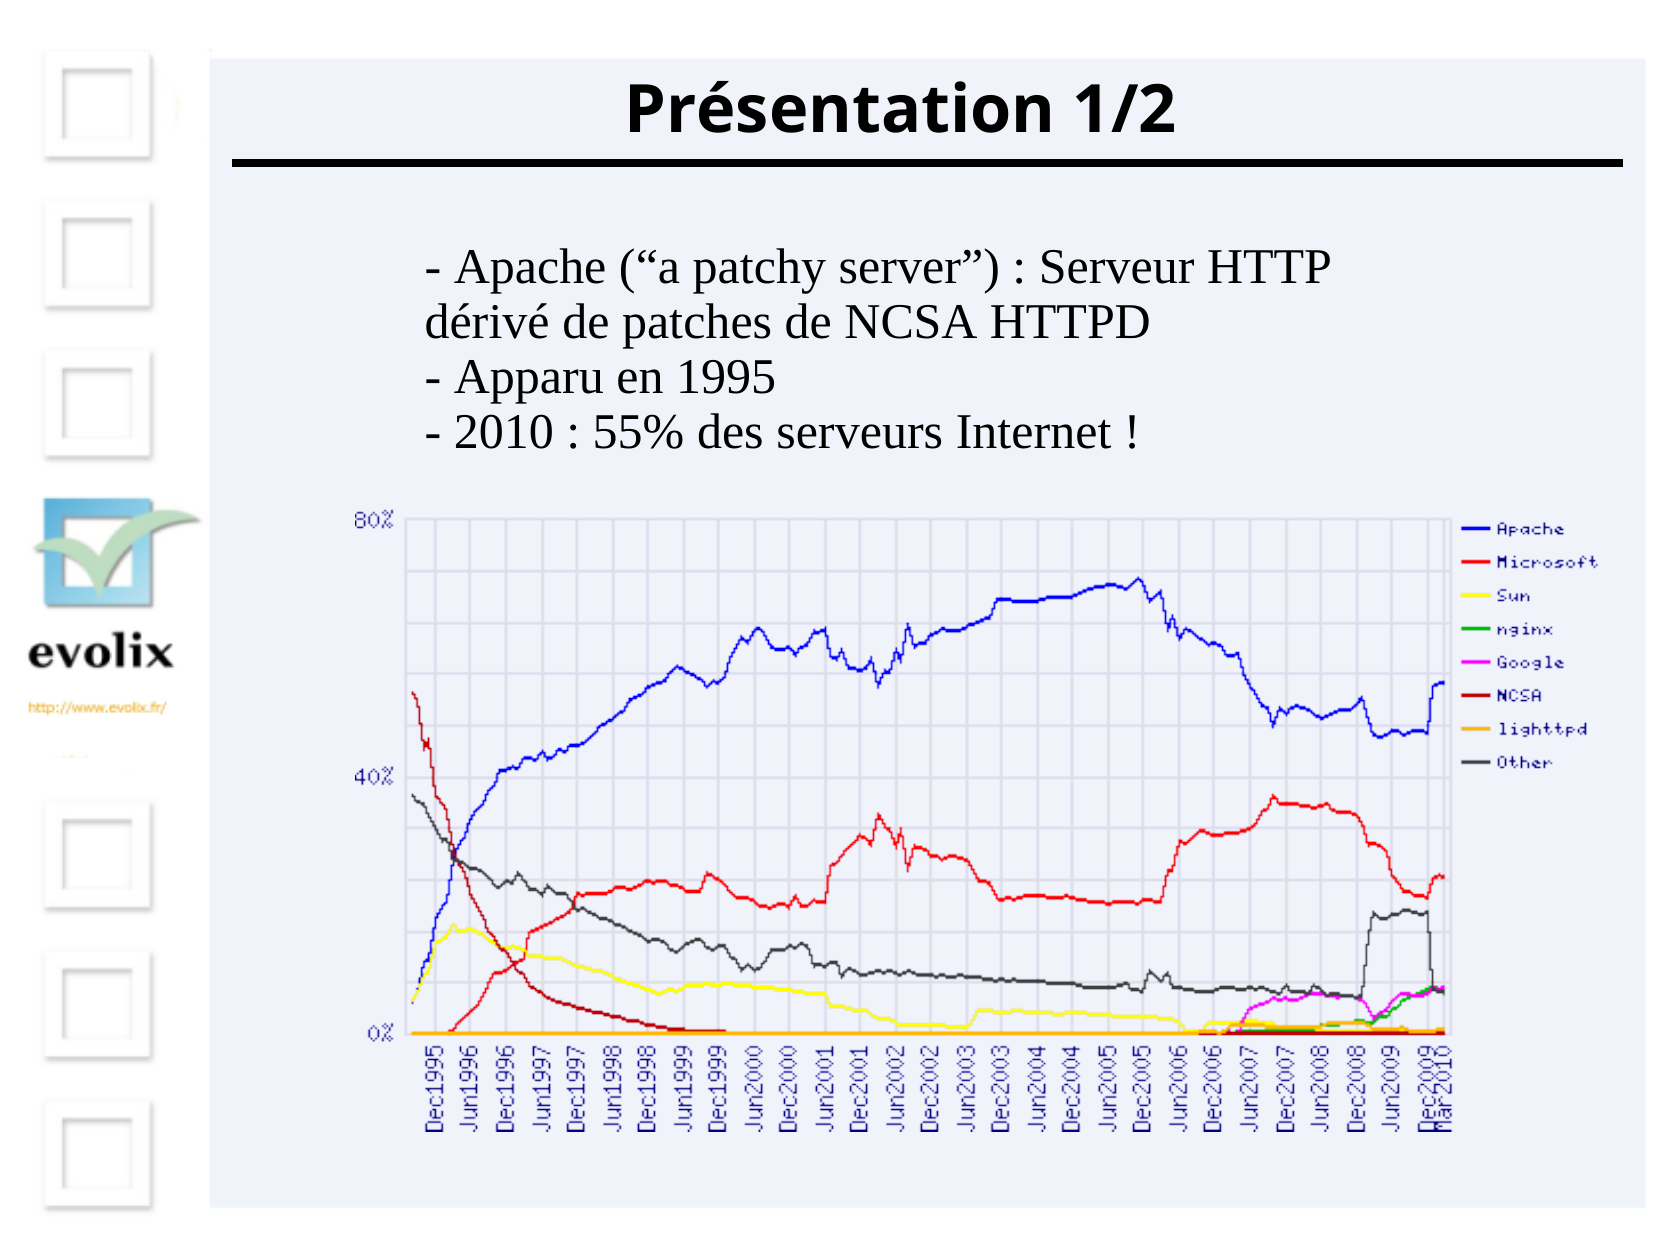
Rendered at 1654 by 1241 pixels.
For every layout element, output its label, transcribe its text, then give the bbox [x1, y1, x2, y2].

subtitle - Apache (“a patchy server”) : Serveur HTTP dérivé de patches de NCSA HTTPD - Apparu en 1995 - 2010 : 55% des serveurs Internet ! [349, 121, 1443, 948]
title Présentation 1/2 [413, 17, 1388, 121]
picture [0, 49, 1654, 1218]
